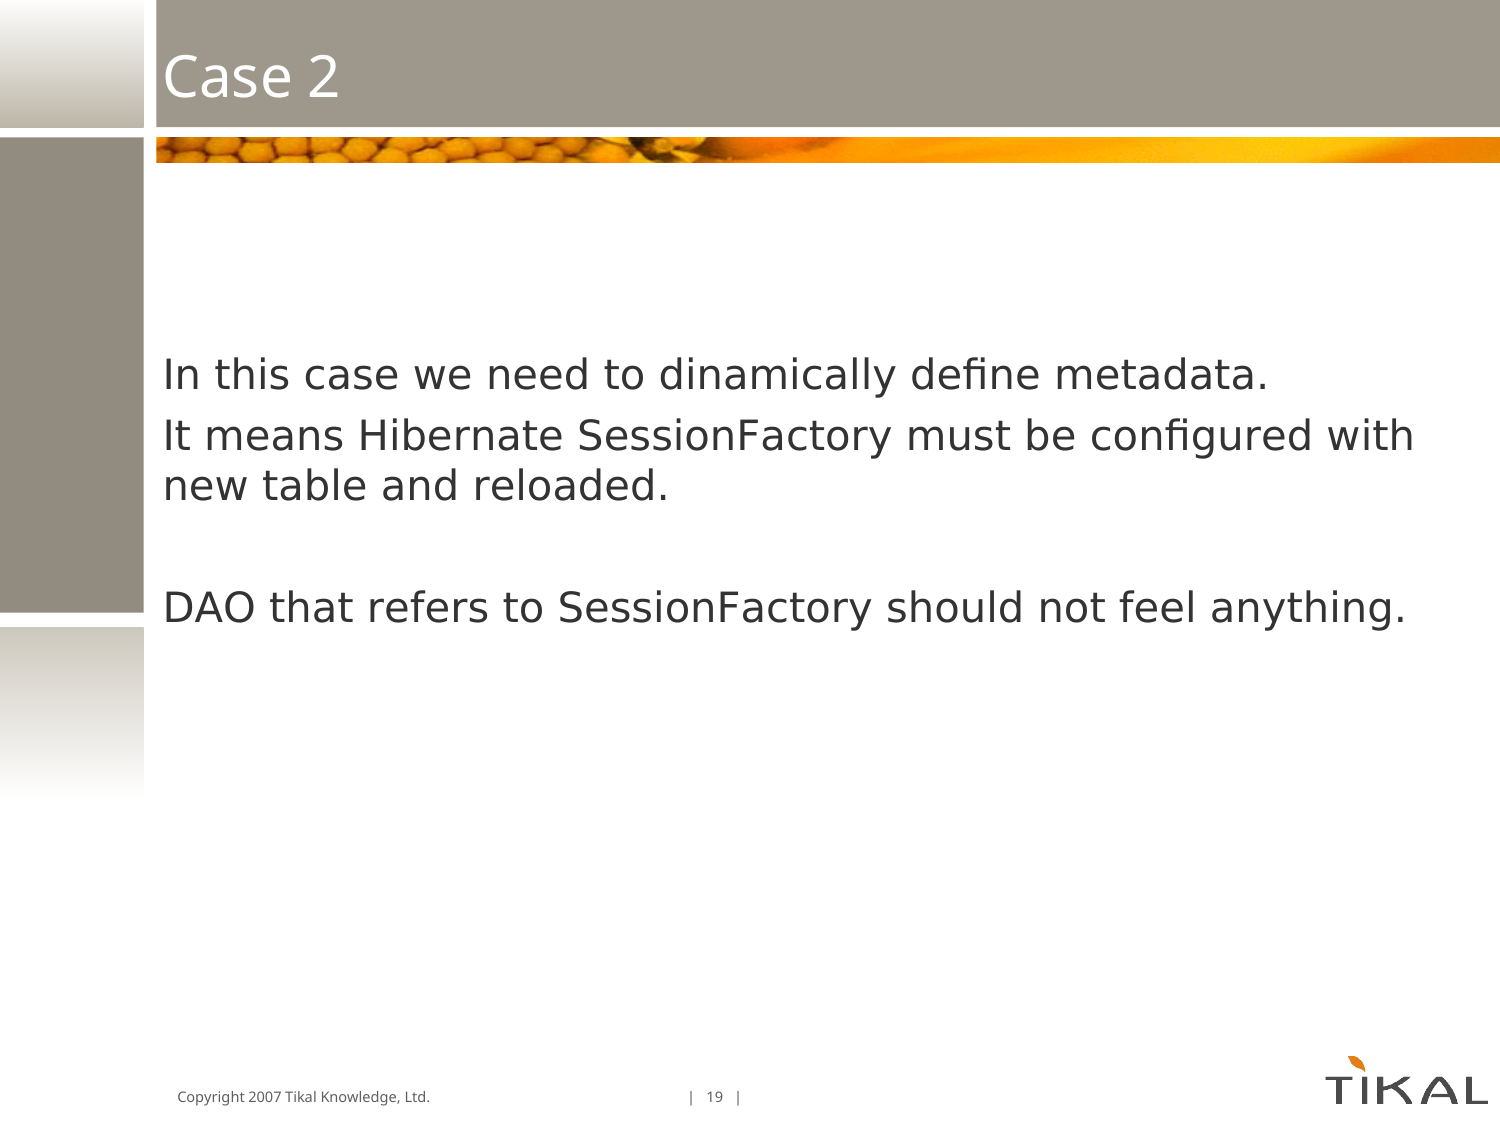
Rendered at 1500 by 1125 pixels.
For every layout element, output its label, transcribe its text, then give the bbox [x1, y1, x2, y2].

subtitle In this case we need to dinamically define metadata. It means Hibernate SessionFactory must be configured with new table and reloaded. DAO that refers to SessionFactory should not feel anything. [162, 194, 1474, 1029]
picture [1312, 1034, 1500, 1125]
picture [156, 137, 1500, 163]
title Case 2 [162, 32, 1449, 117]
